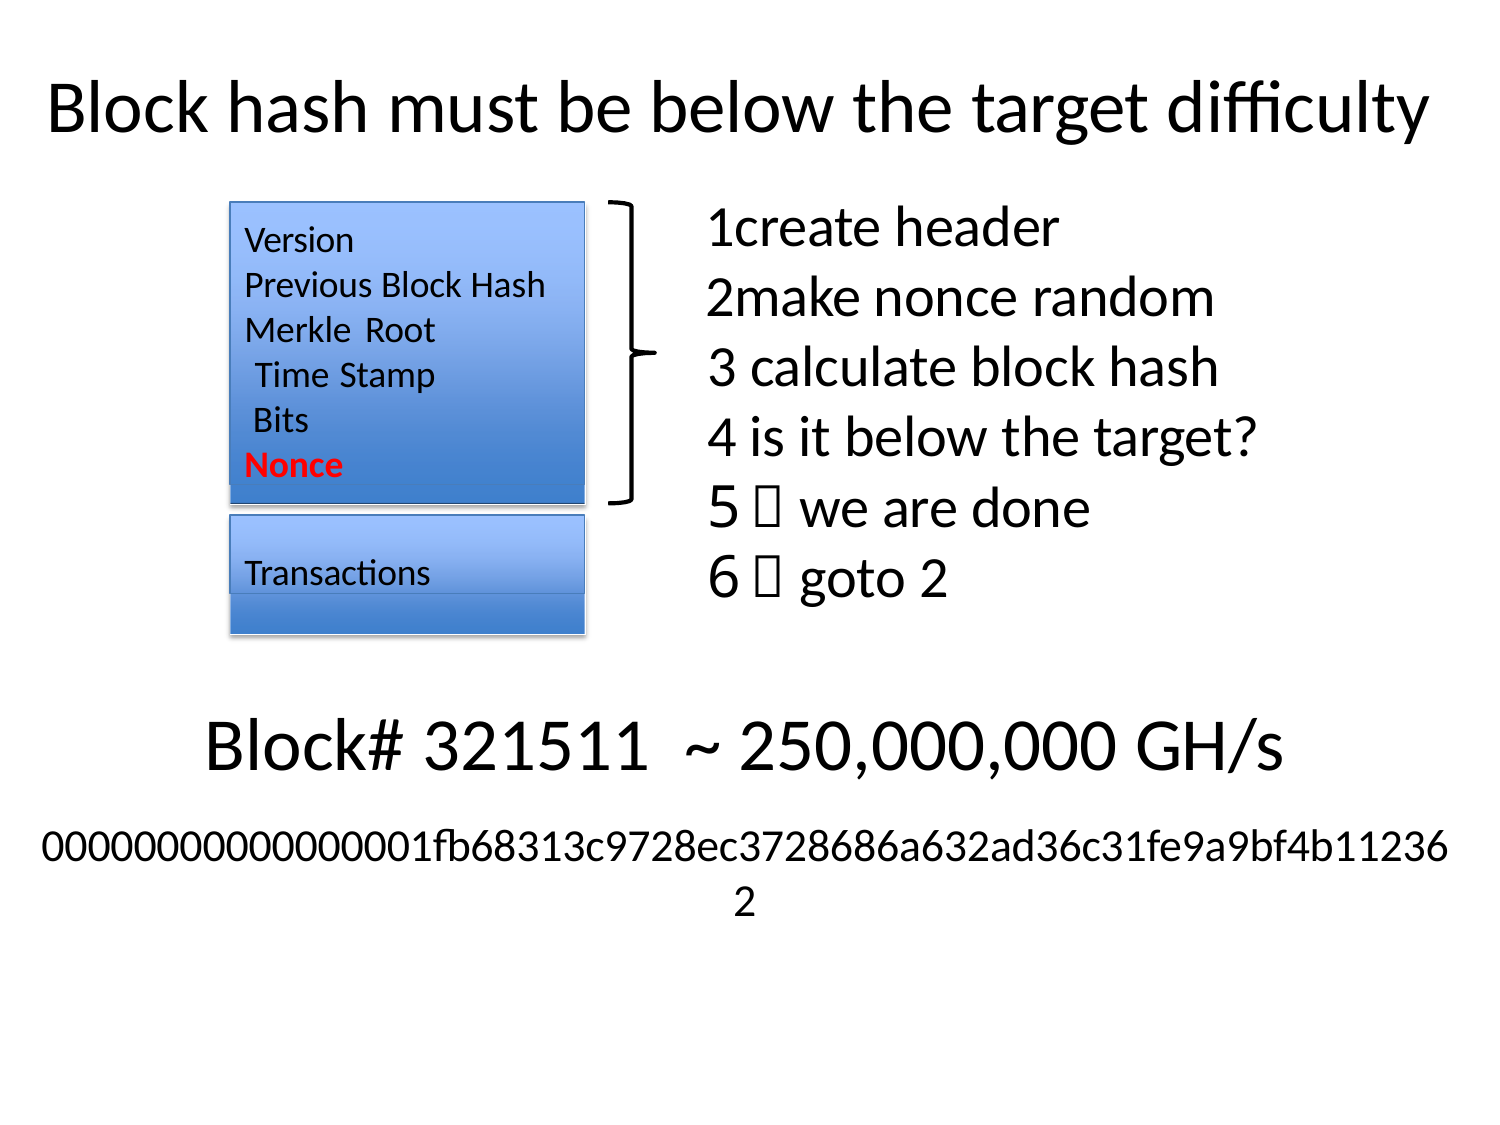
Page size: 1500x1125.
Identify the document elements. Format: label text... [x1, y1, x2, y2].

text_box Block# 321511 ~ 250,000,000 GH/s 00000000000000001fb68313c9728ec3728686a632ad36c31fe9a9bf4b112362 [30, 695, 1478, 926]
text_box Transactions [230, 514, 585, 594]
text_box Version Previous Block Hash Merkle Root Time Stamp Bits Nonce [230, 246, 585, 485]
title Block hash must be below the target difficulty [43, 57, 1441, 246]
text_box [215, 246, 593, 645]
text_box create header make nonce random 3 calculate block hash 4 is it below the target?  we are done  goto 2 [705, 246, 1267, 609]
